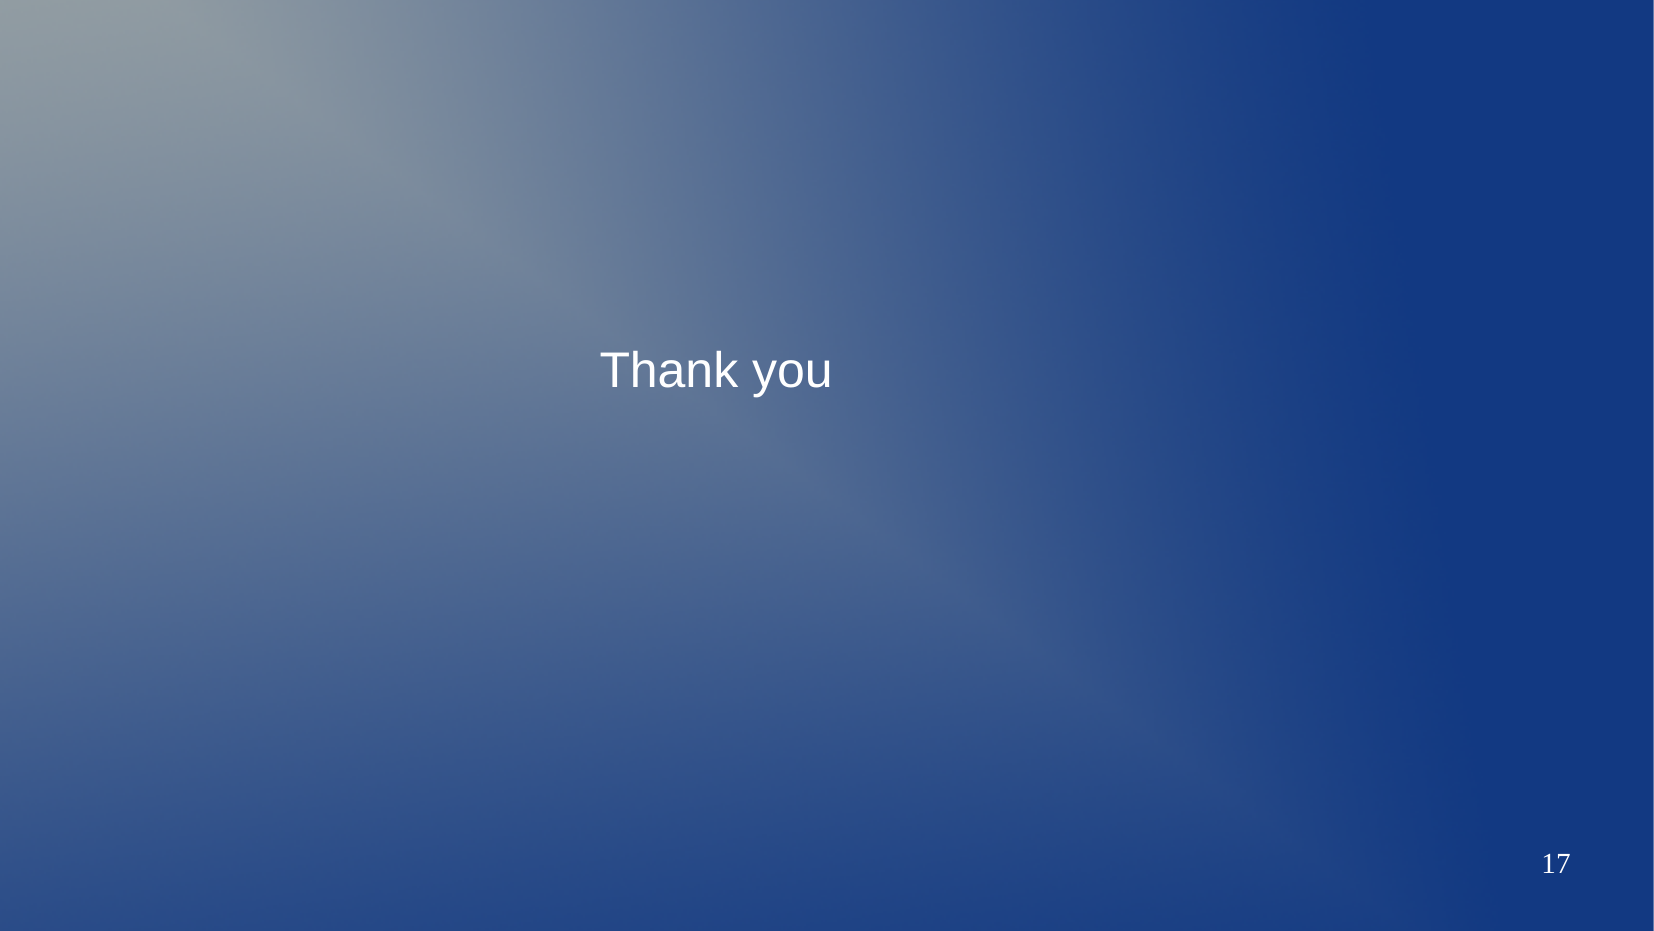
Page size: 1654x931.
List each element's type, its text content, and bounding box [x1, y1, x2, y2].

picture [0, 0, 1654, 931]
list Thank you [66, 225, 1336, 751]
